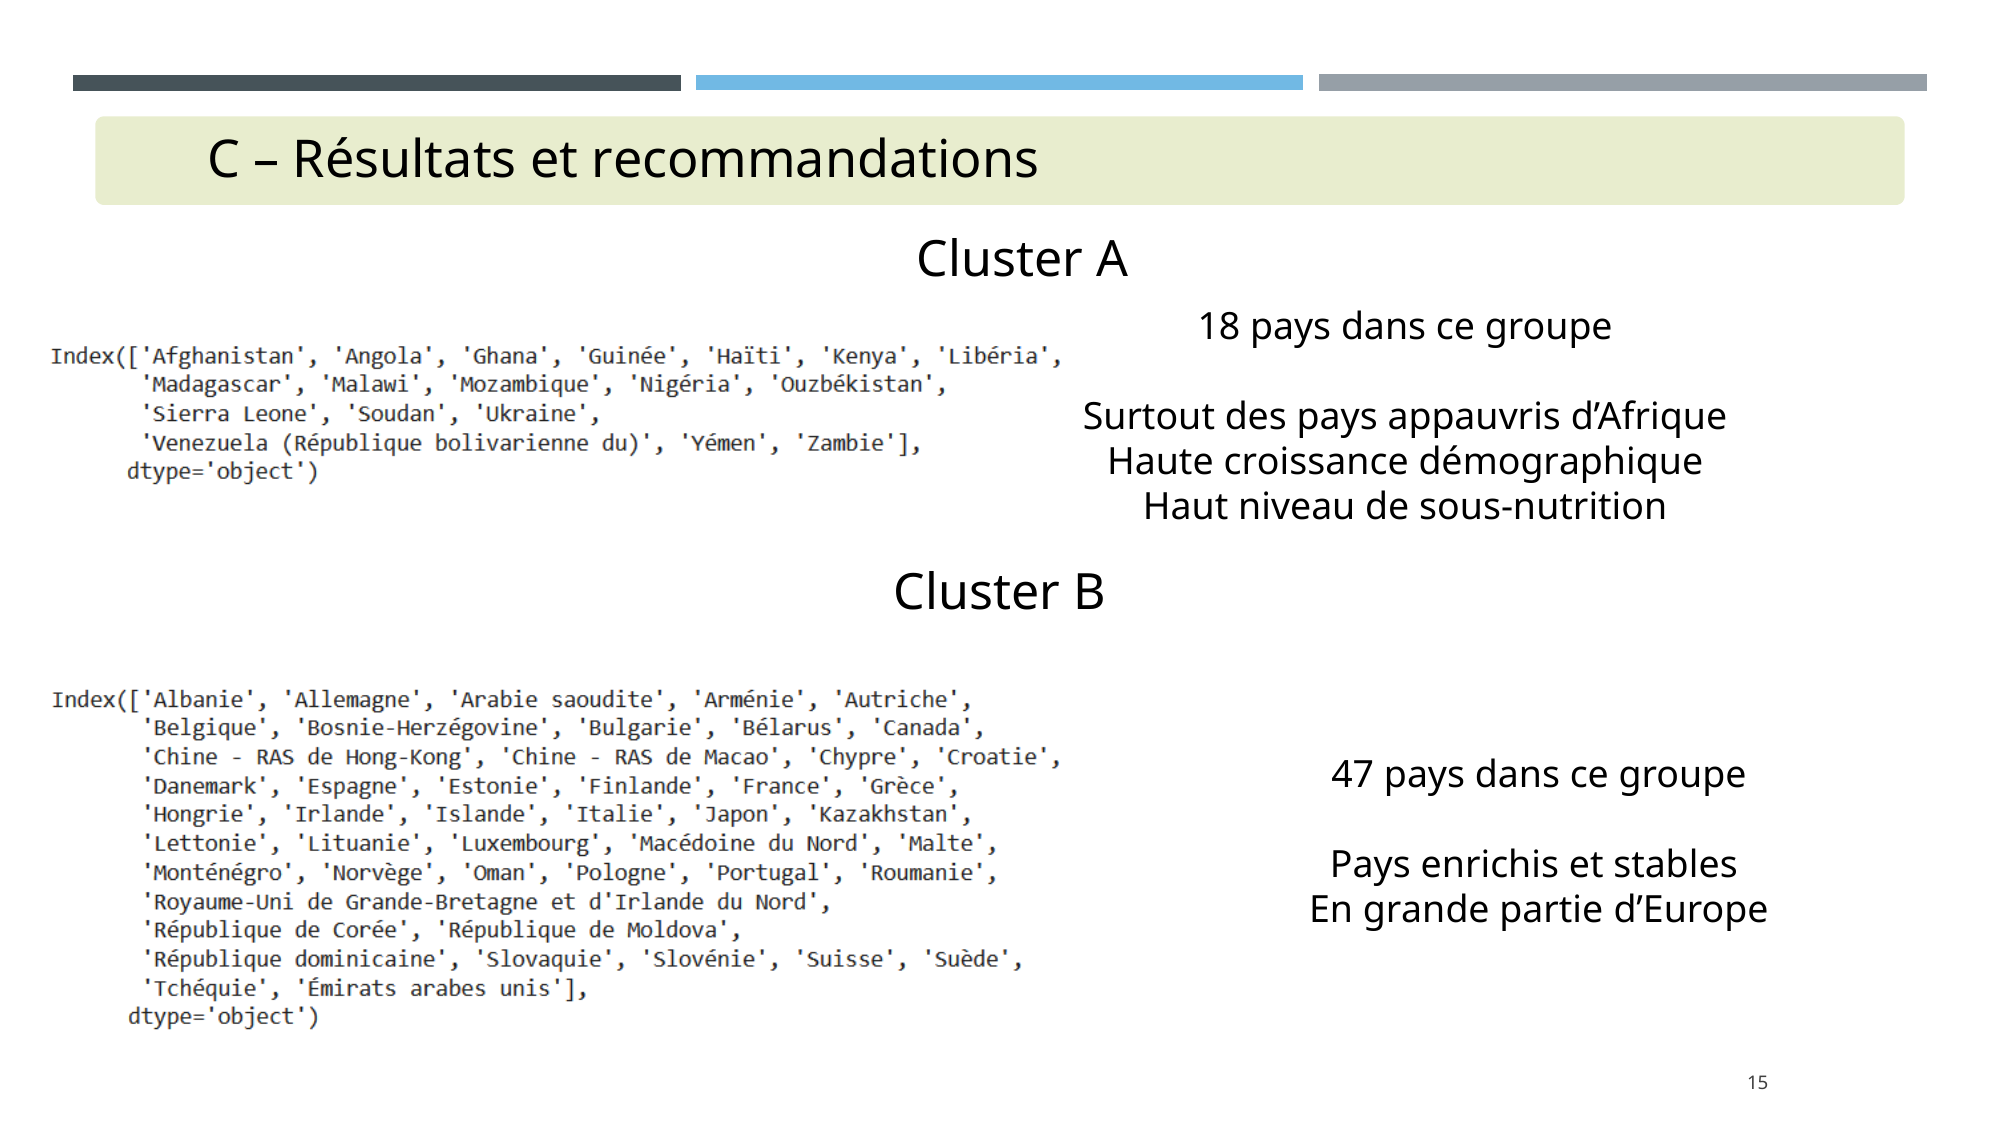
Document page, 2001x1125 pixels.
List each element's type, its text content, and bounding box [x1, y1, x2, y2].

text_box 47 pays dans ce groupe Pays enrichis et stables En grande partie d’Europe [1285, 742, 1793, 940]
text_box [1732, 1053, 1905, 1114]
text_box [95, 116, 197, 205]
text_box C – Résultats et recommandations [197, 116, 1905, 205]
picture [47, 341, 1067, 491]
text_box Cluster A [197, 219, 1848, 296]
picture [47, 682, 1075, 1036]
text_box Cluster B [174, 551, 1825, 628]
text_box 18 pays dans ce groupe Surtout des pays appauvris d’Afrique Haute croissance démographique Haut niveau de sous-nutrition [1067, 295, 2000, 538]
